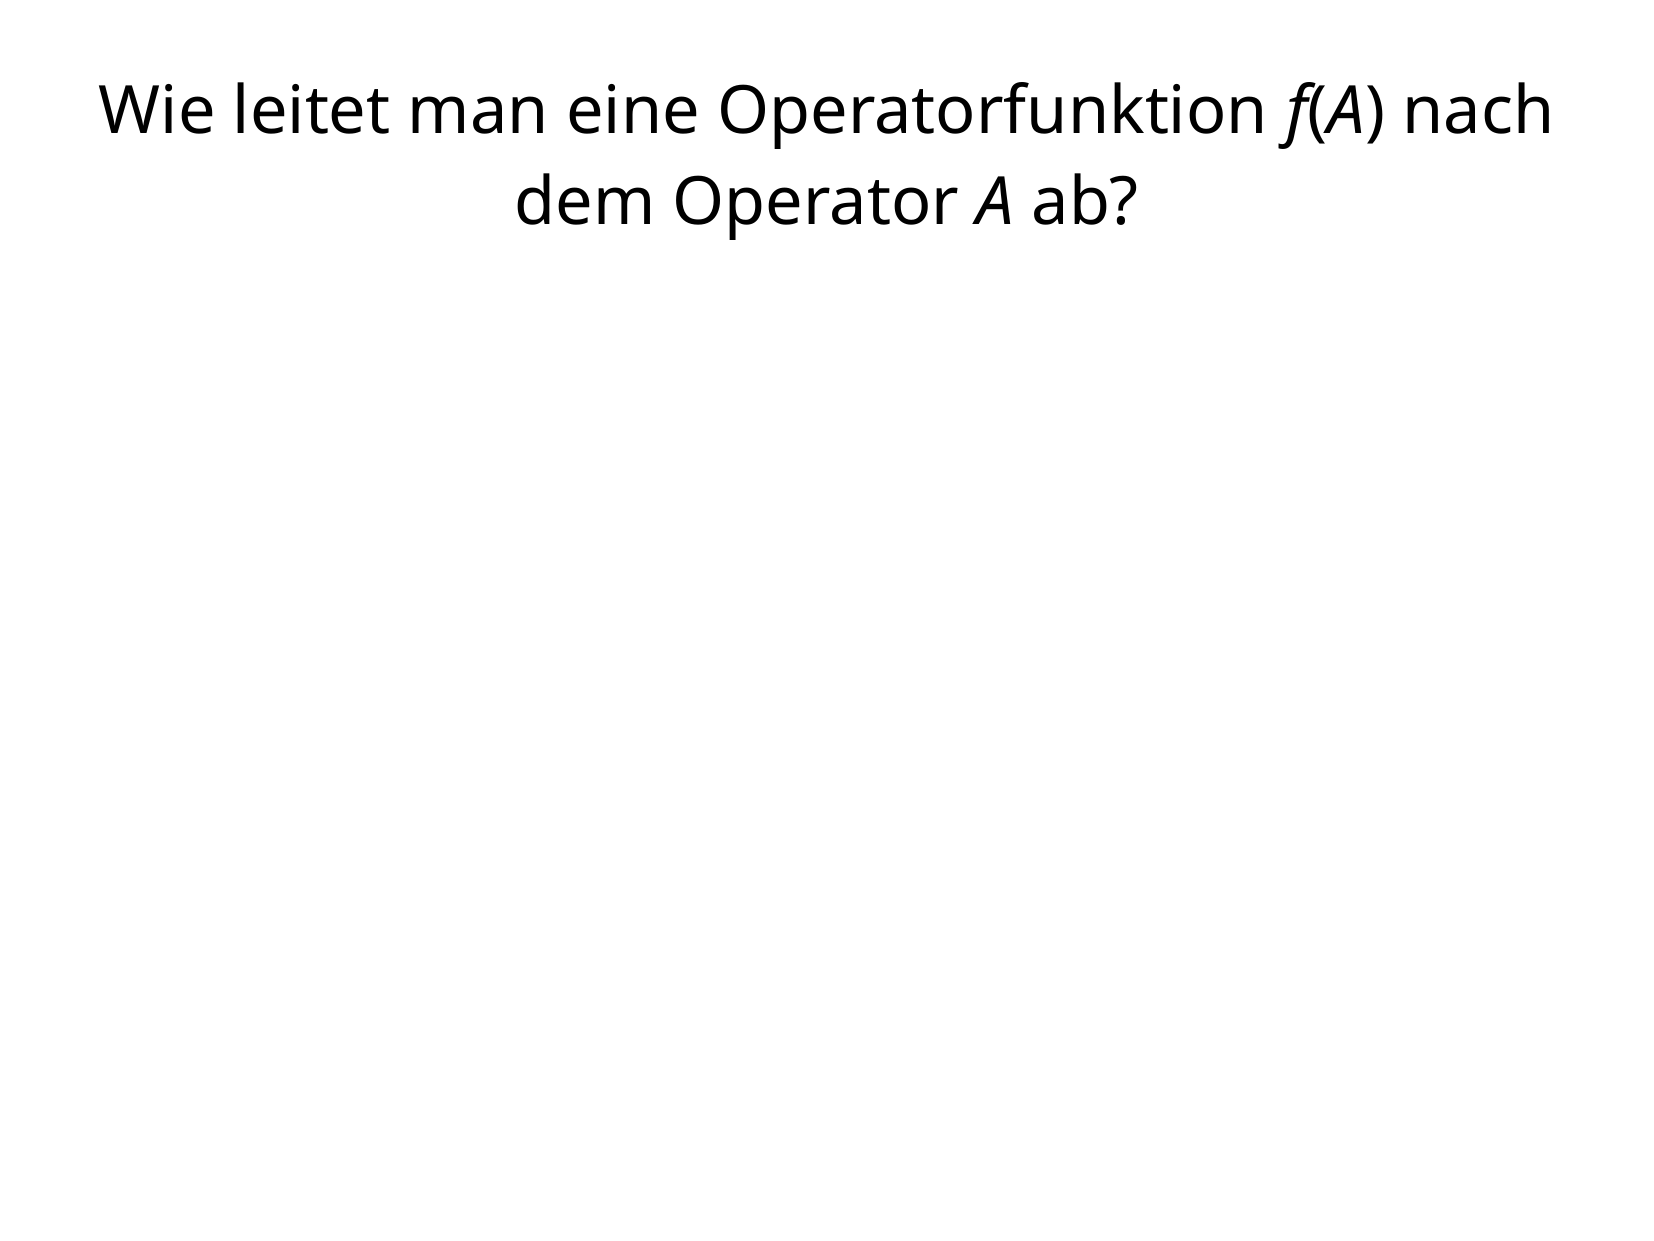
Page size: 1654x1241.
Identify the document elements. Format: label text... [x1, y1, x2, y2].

title Wie leitet man eine Operatorfunktion f(A) nach dem Operator A ab? [82, 49, 1571, 257]
